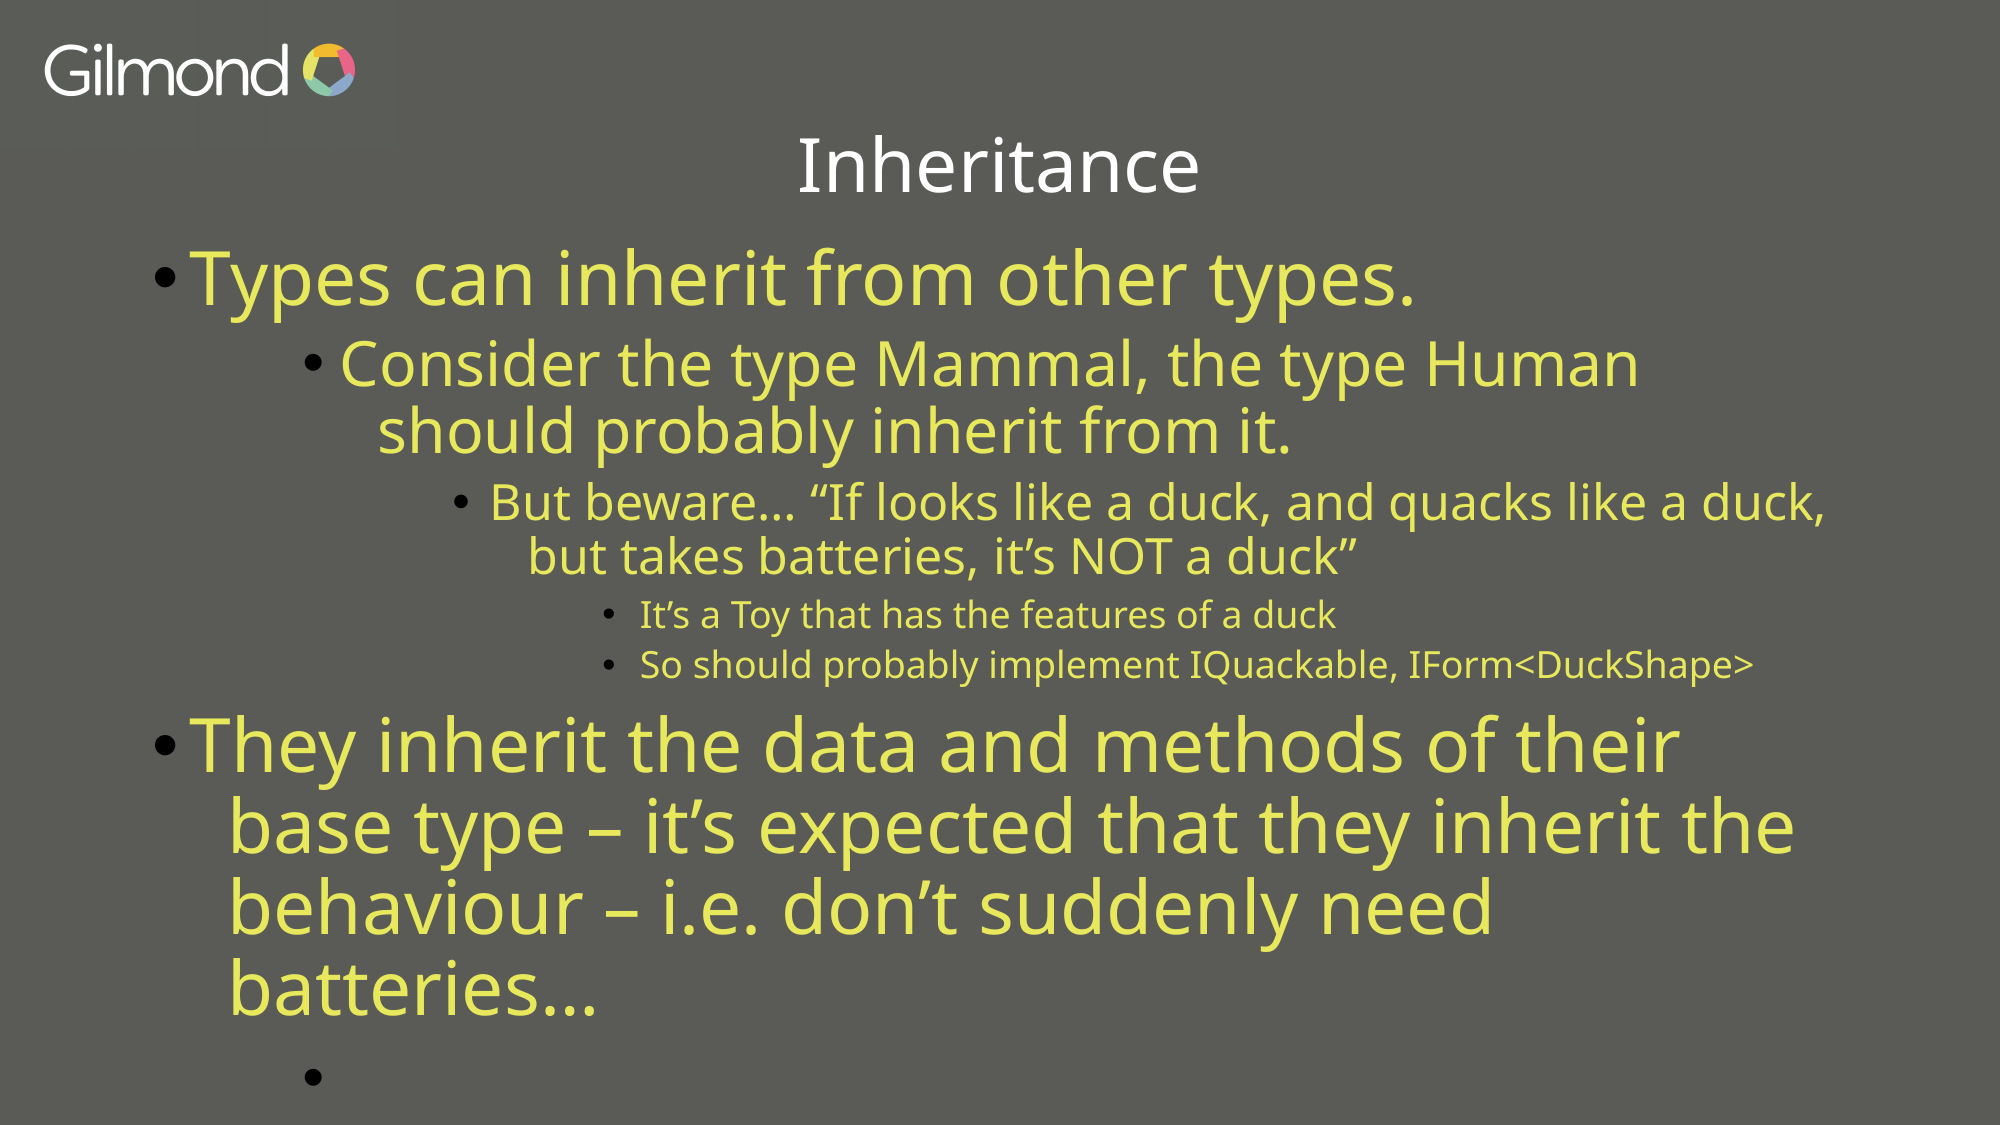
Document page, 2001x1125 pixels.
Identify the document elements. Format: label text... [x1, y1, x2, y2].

title Inheritance [137, 59, 1863, 233]
picture [0, 0, 399, 149]
list Types can inherit from other types. Consider the type Mammal, the type Human should probably inherit from it. But beware… “If looks like a duck, and quacks like a duck, but takes batteries, it’s NOT a duck” It’s a Toy that has the features of a duck So should probably implement IQuackable, IForm<DuckShape> They inherit the data and methods of their base type – it’s expected that they inherit the behaviour – i.e. don’t suddenly need batteries… [137, 233, 1863, 1053]
